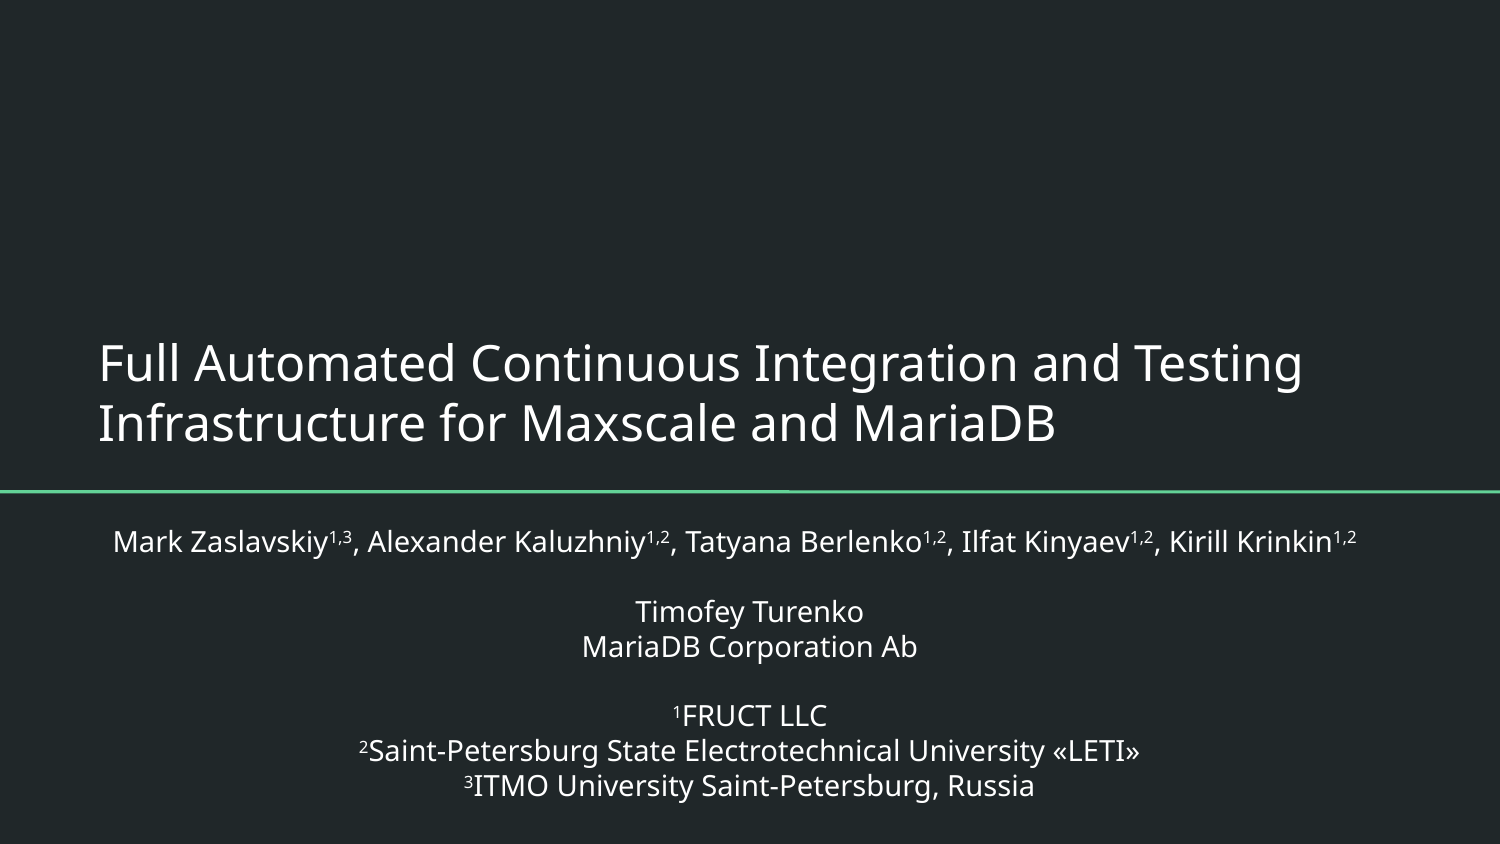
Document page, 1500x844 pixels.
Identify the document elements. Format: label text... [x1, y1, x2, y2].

subtitle Mark Zaslavskiy1,3, Alexander Kaluzhniy1,2, Tatyana Berlenko1,2, Ilfat Kinyaev1,2, Kirill Krinkin1,2 Timofey Turenko MariaDB Corporation Ab 1FRUCT LLC 2Saint-Petersburg State Electrotechnical University «LETI» 3ITMO University Saint-Petersburg, Russia [51, 507, 1449, 828]
title Full Automated Continuous Integration and Testing Infrastructure for Maxscale and MariaDB [83, 206, 1417, 467]
